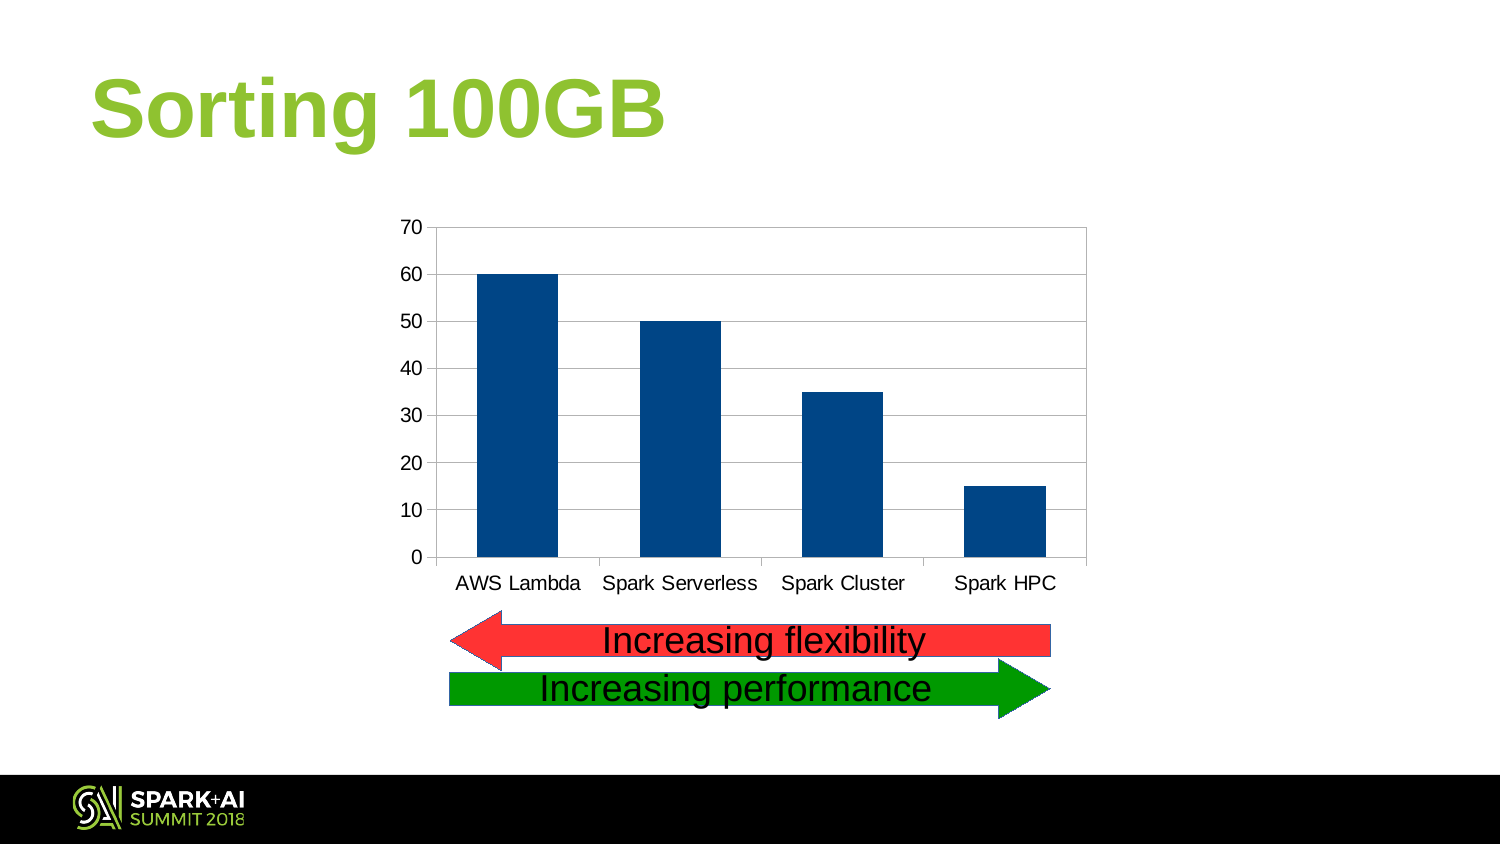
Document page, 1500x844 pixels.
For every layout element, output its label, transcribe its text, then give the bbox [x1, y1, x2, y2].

title Sorting 100GB [75, 33, 1426, 175]
text_box Increasing performance [449, 658, 1051, 719]
chart [385, 207, 1101, 604]
text_box Increasing flexibility [450, 610, 1051, 671]
